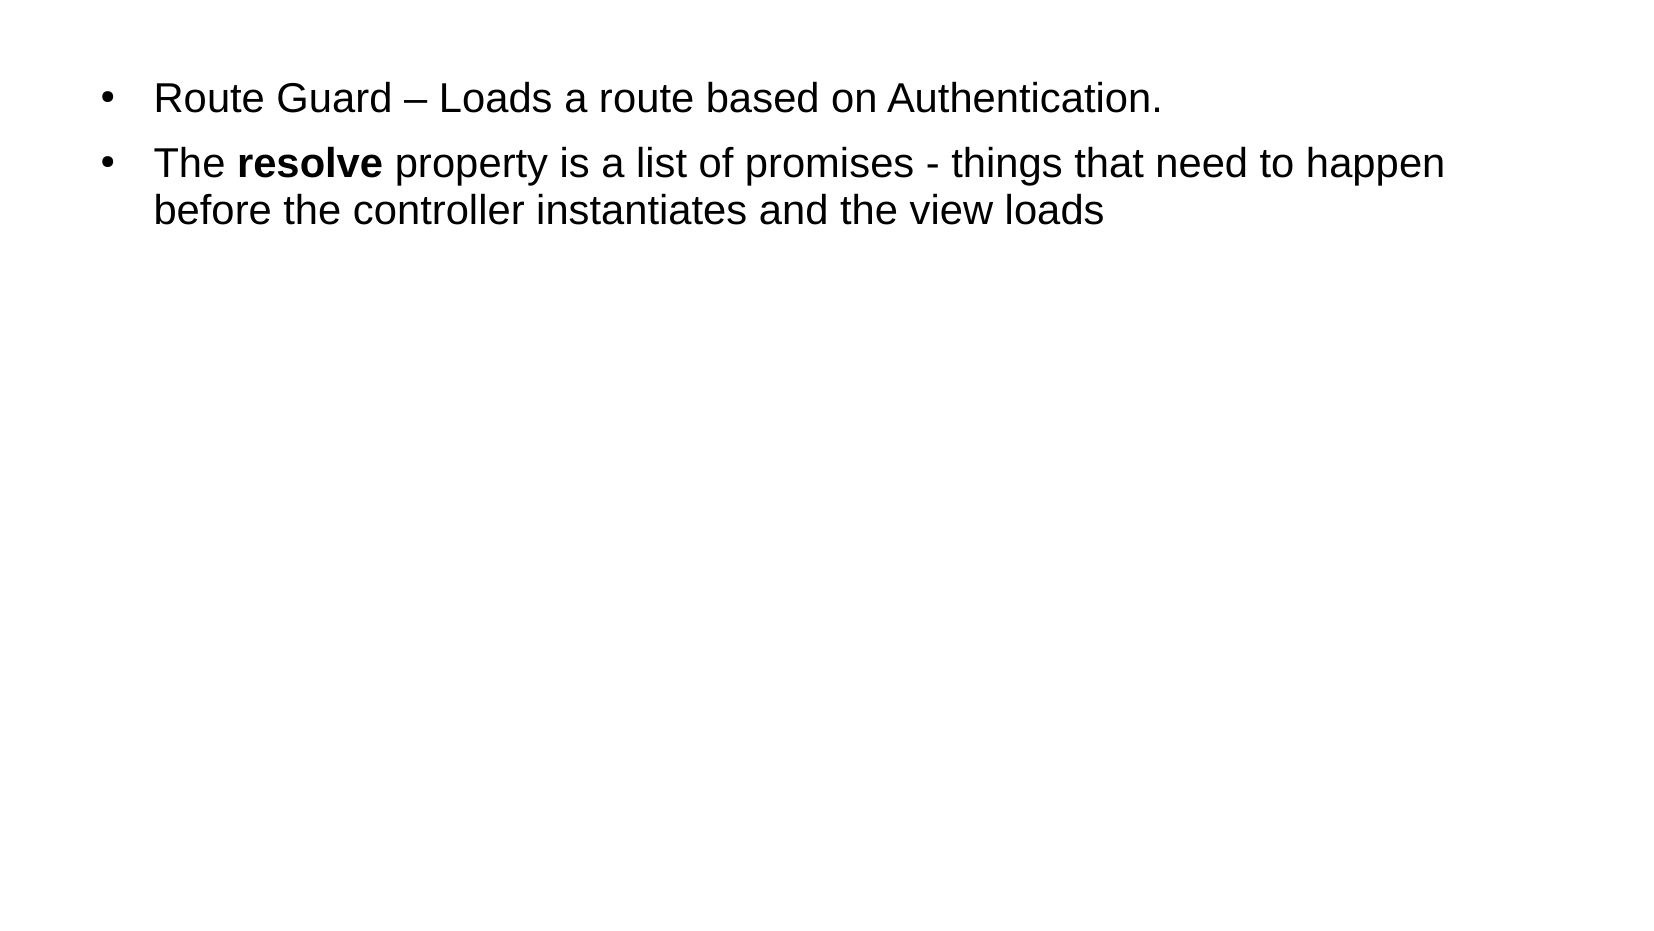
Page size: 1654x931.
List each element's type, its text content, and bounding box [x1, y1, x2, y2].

list Route Guard – Loads a route based on Authentication. The resolve property is a list of promises - things that need to happen before the controller instantiates and the view loads [82, 75, 1571, 758]
